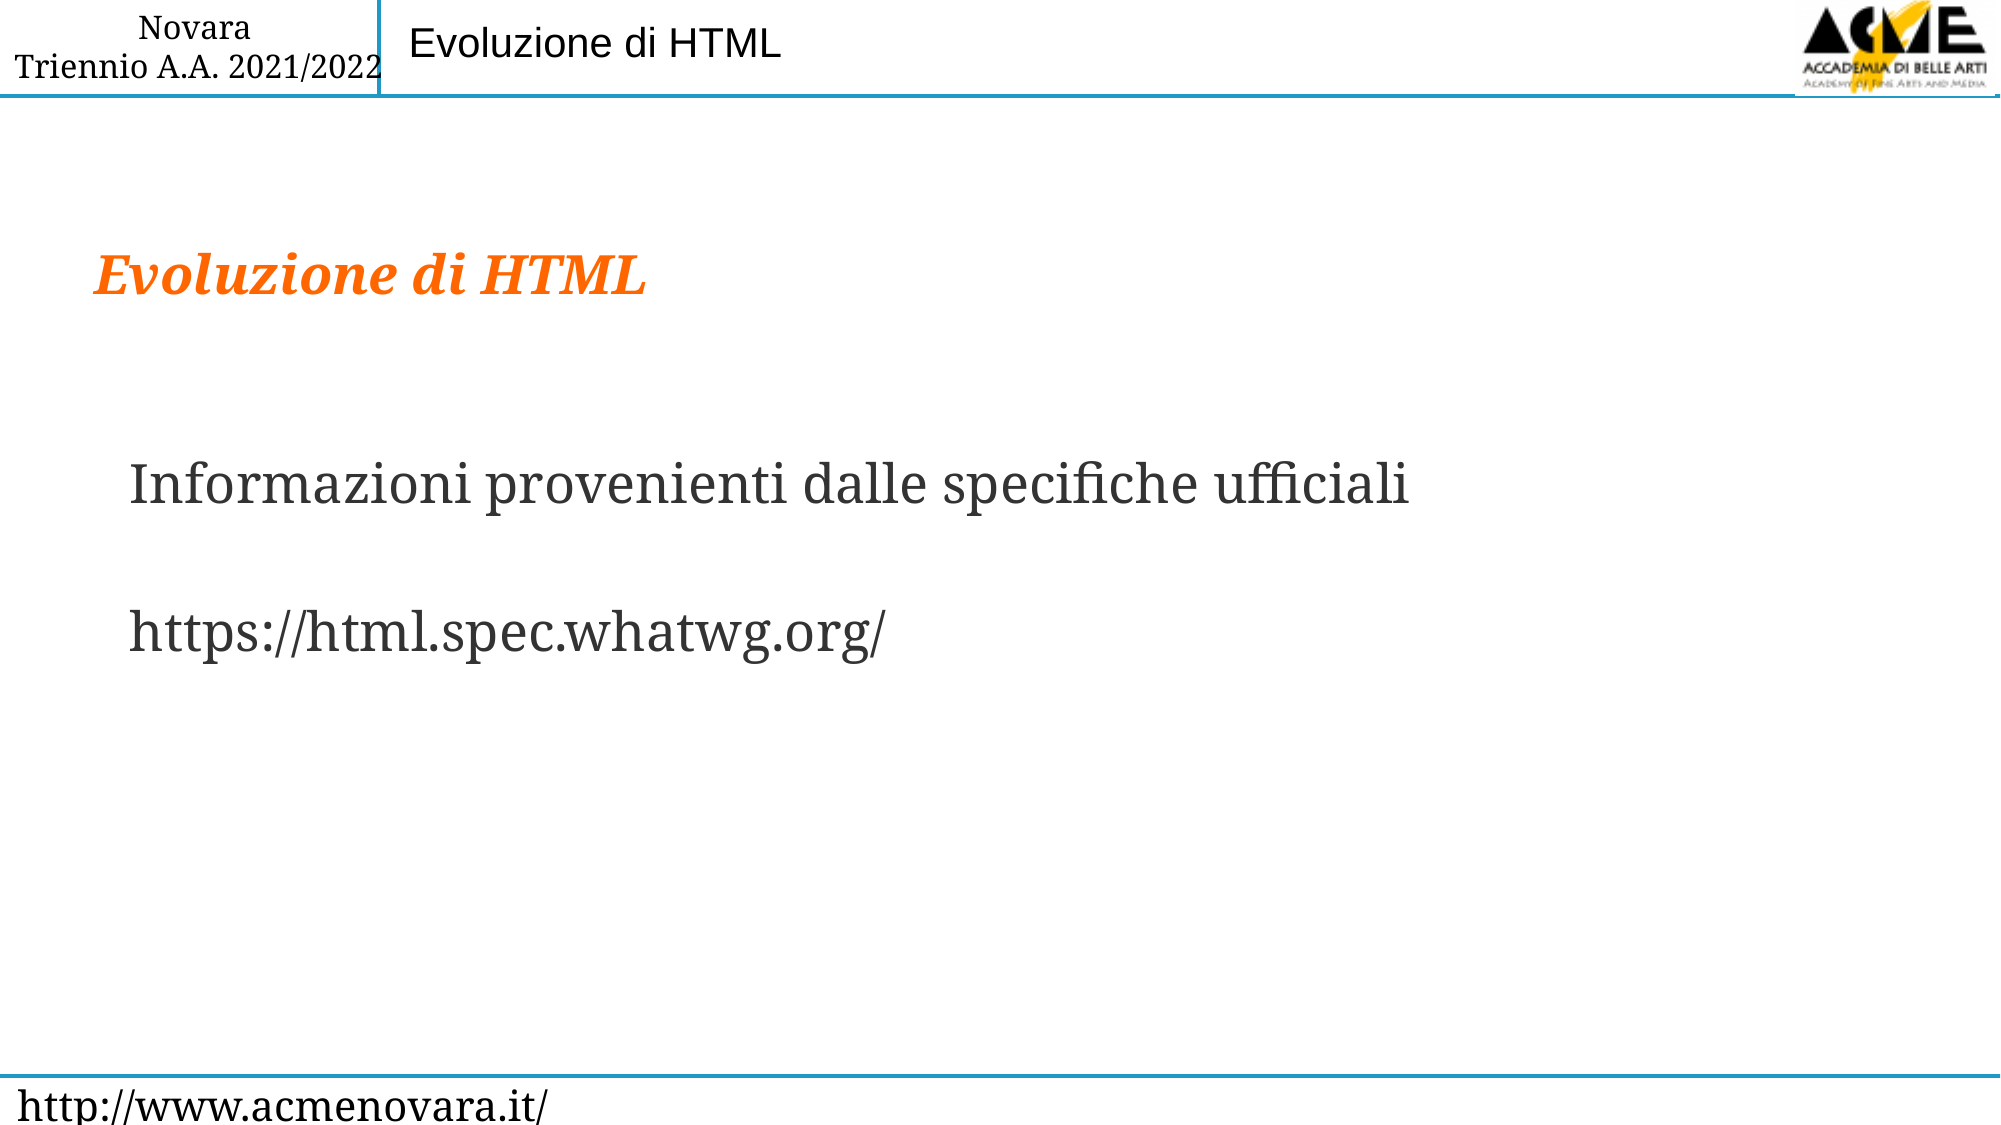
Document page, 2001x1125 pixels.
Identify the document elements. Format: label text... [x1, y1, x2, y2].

picture [0, 0, 2001, 98]
list Evoluzione di HTML [393, 11, 1210, 87]
picture [0, 1074, 2001, 1078]
text_box Evoluzione di HTML Informazioni provenienti dalle specifiche ufficiali https://html.spec.whatwg.org/ [94, 177, 1926, 920]
